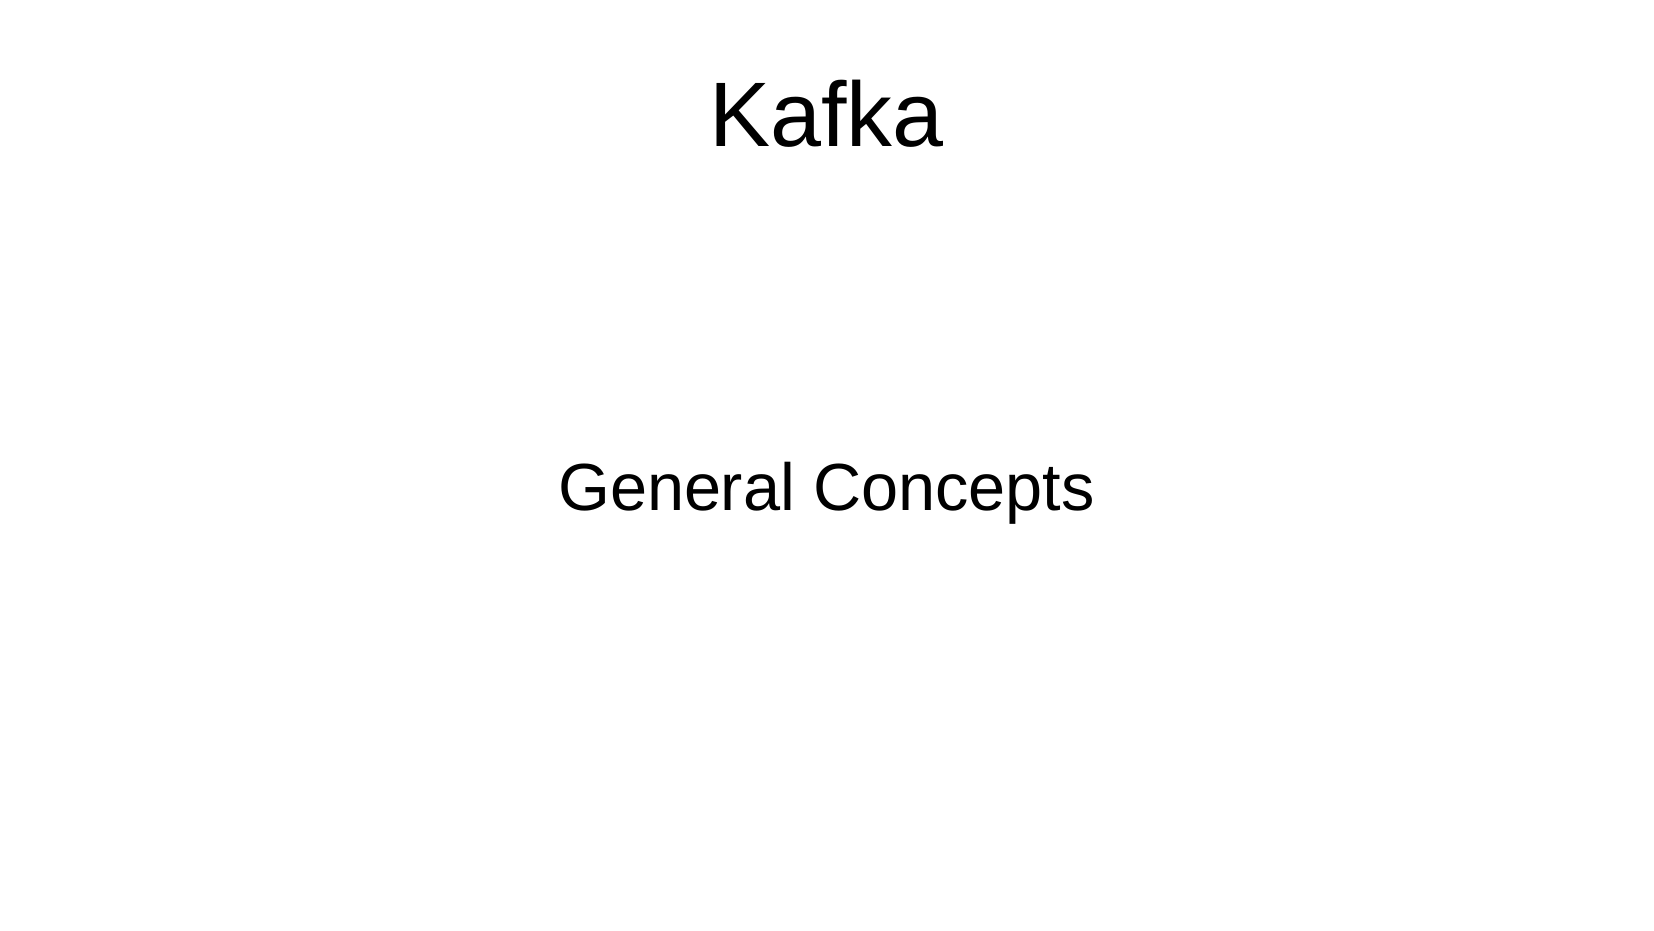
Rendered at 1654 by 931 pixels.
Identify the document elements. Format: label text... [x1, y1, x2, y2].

subtitle General Concepts [82, 217, 1571, 758]
title Kafka [82, 37, 1571, 193]
